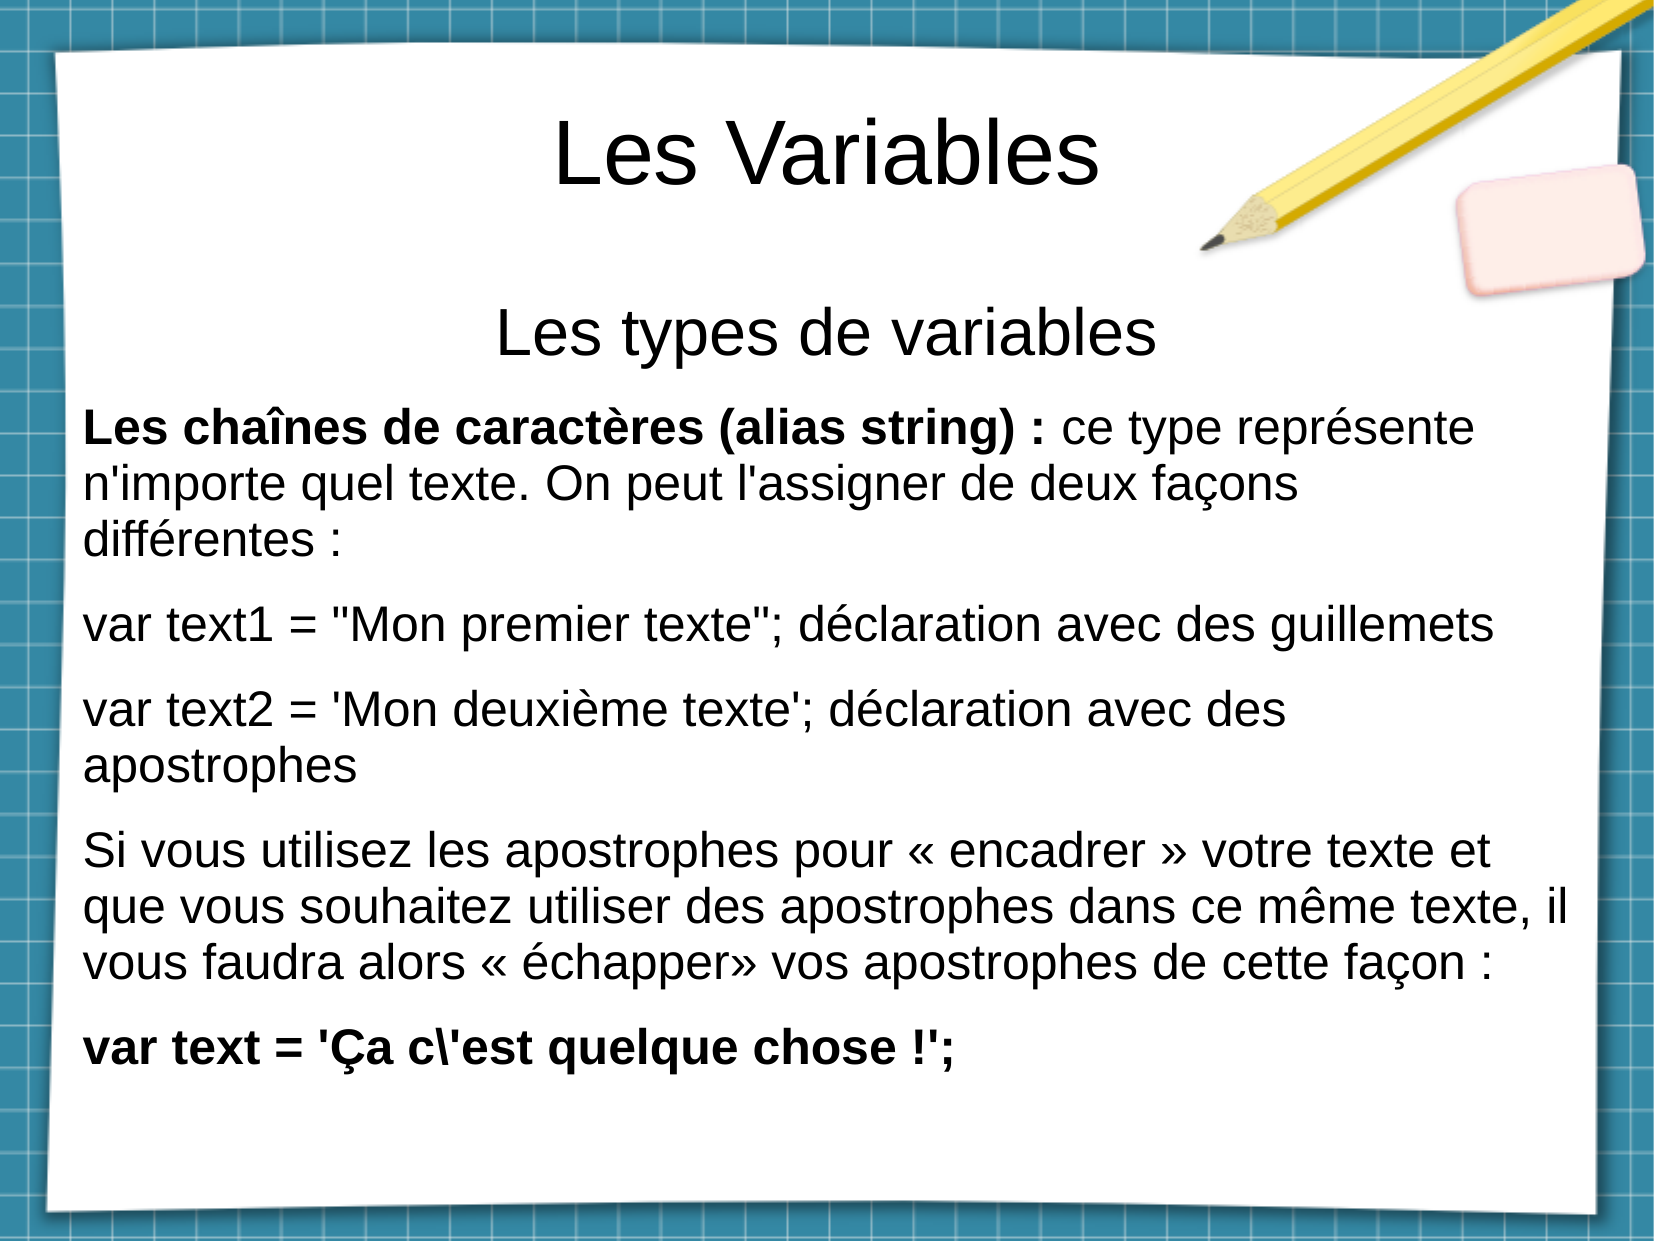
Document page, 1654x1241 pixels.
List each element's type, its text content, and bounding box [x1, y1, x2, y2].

list Les types de variables Les chaînes de caractères (alias string) : ce type représente n'importe quel texte. On peut l'assigner de deux façons différentes : var text1 = "Mon premier texte"; déclaration avec des guillemets var text2 = 'Mon deuxième texte'; déclaration avec des apostrophes Si vous utilisez les apostrophes pour « encadrer » votre texte et que vous souhaitez utiliser des apostrophes dans ce même texte, il vous faudra alors « échapper» vos apostrophes de cette façon : var text = 'Ça c\'est quelque chose !'; [82, 295, 1571, 1104]
title Les Variables [82, 49, 1571, 257]
picture [0, 0, 1654, 1241]
